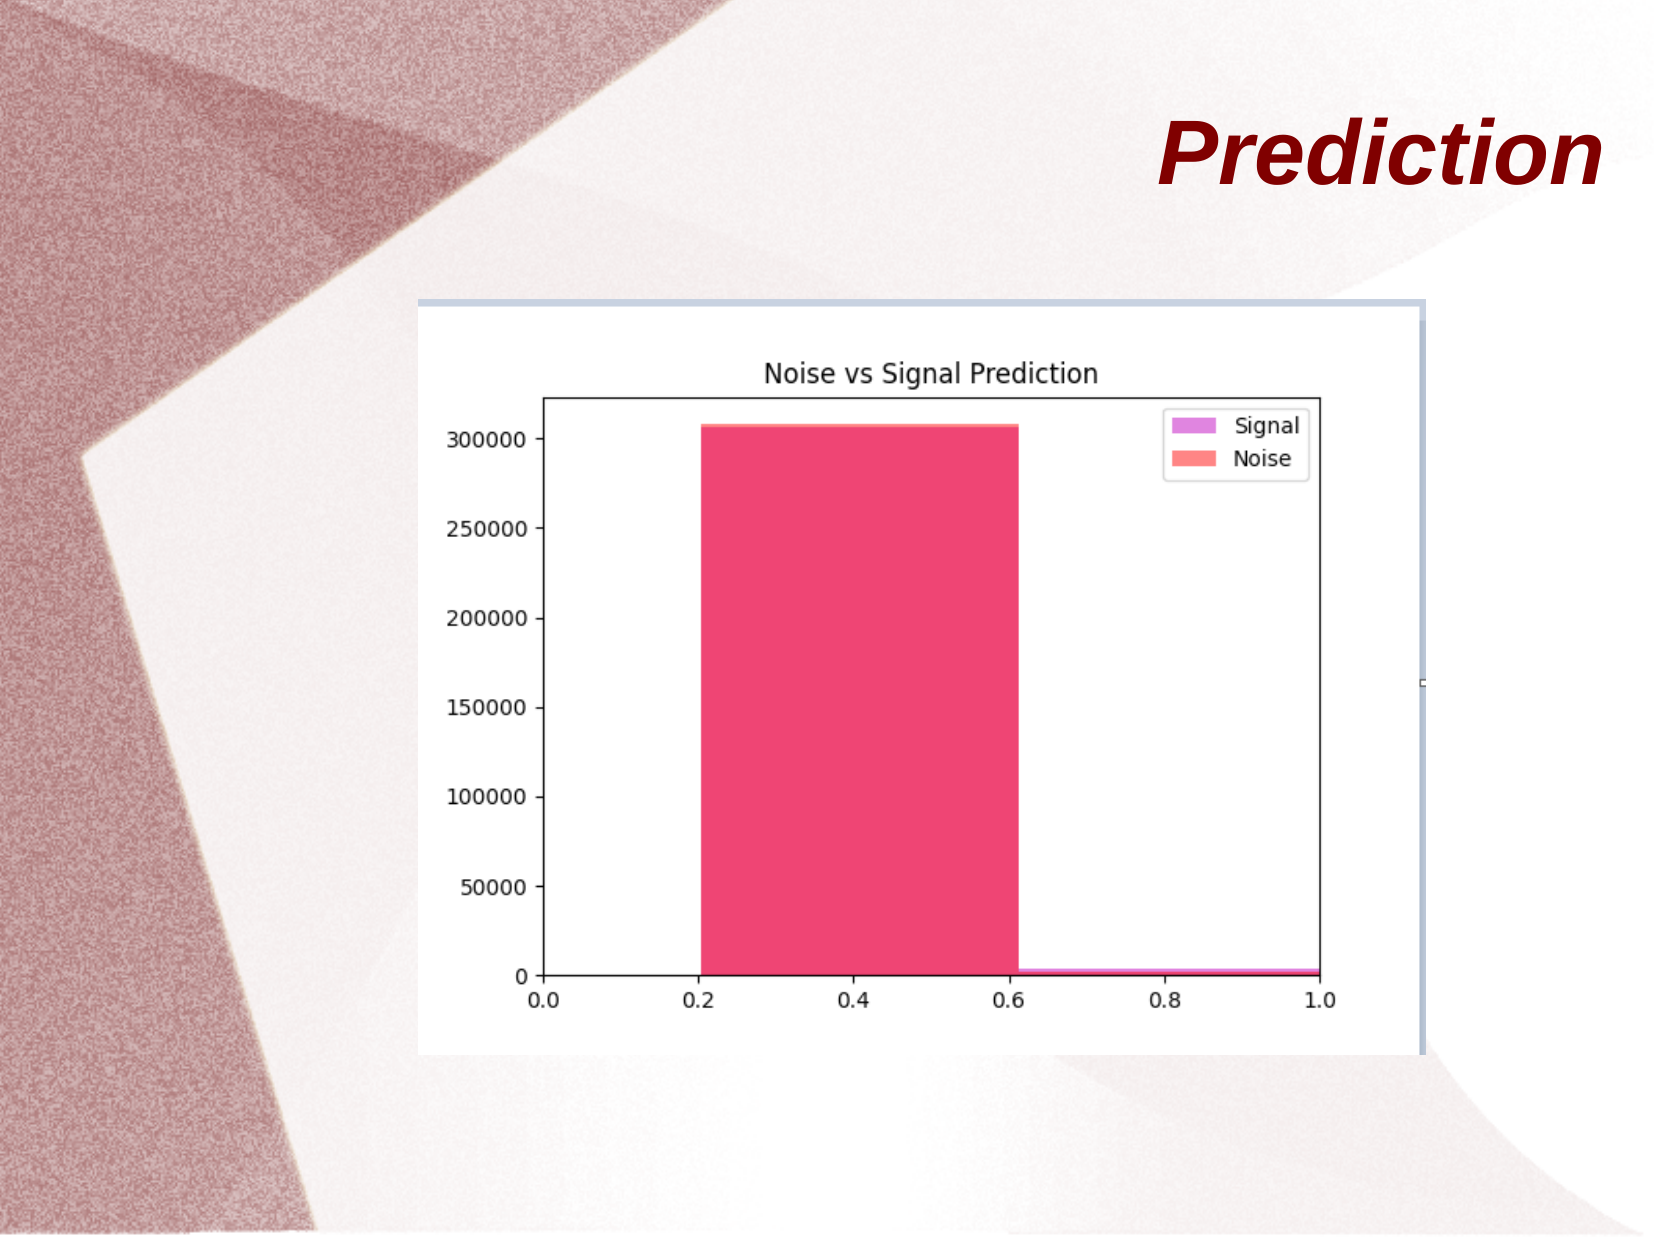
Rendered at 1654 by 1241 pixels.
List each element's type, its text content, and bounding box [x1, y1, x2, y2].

picture [0, 0, 1654, 1241]
title Prediction [596, 49, 1607, 257]
